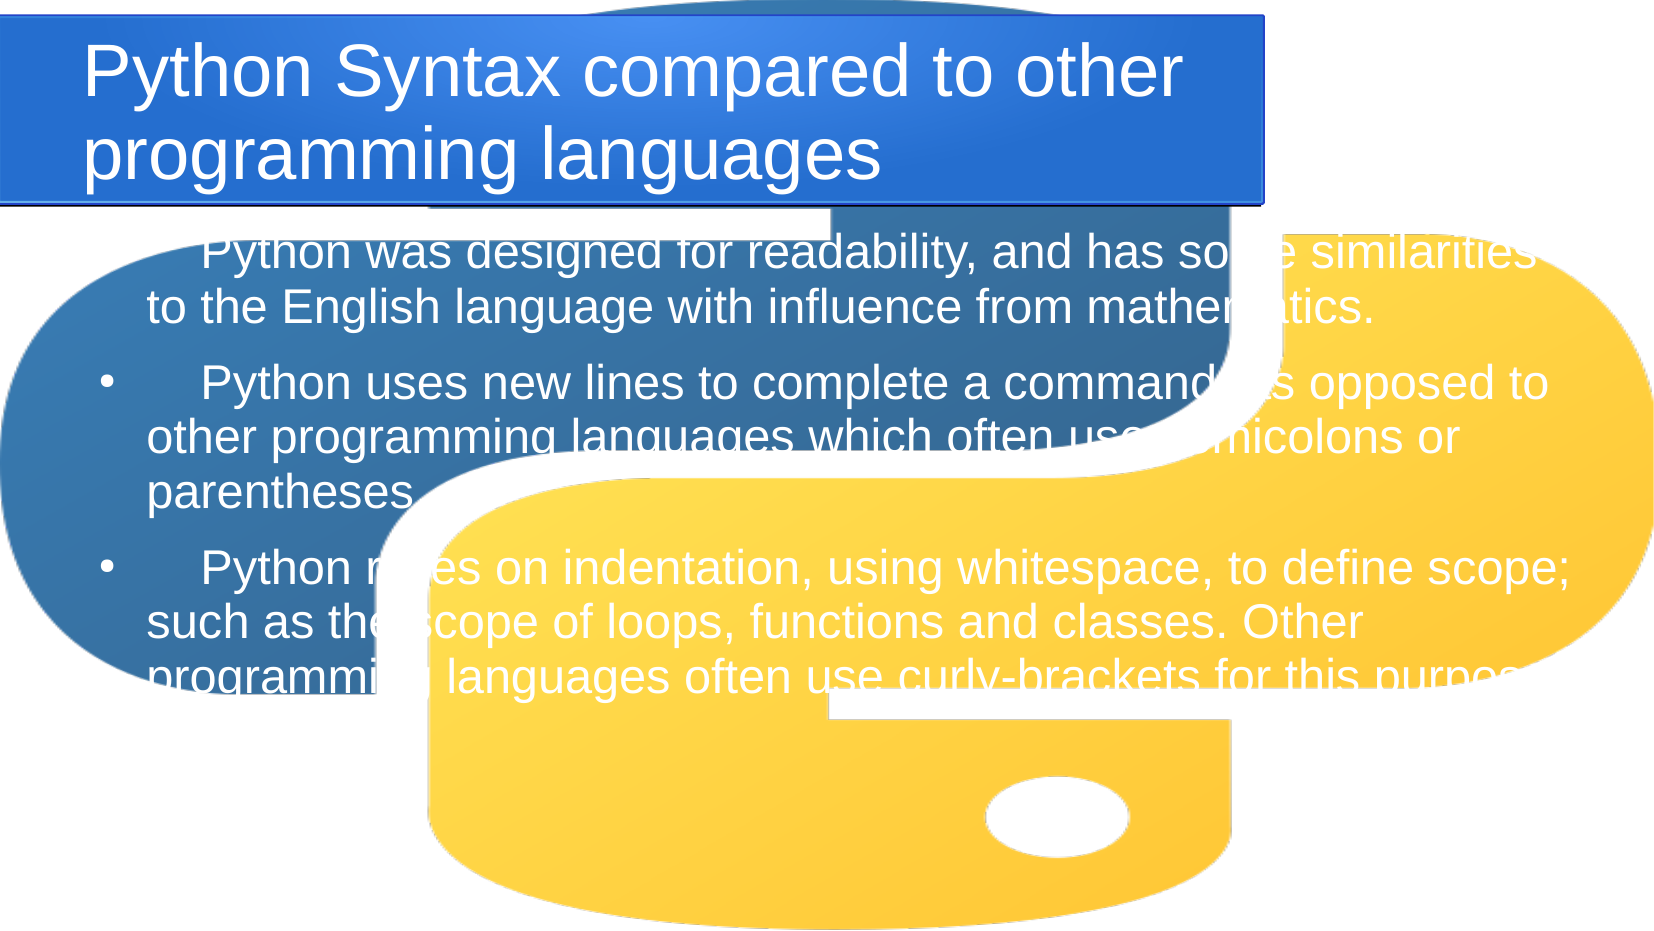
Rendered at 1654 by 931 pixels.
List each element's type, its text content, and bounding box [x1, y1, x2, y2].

picture [0, 0, 1654, 931]
list Python was designed for readability, and has some similarities to the English language with influence from mathematics. Python uses new lines to complete a command, as opposed to other programming languages which often use semicolons or parentheses. Python relies on indentation, using whitespace, to define scope; such as the scope of loops, functions and classes. Other programming languages often use curly-brackets for this purpose. [82, 224, 1571, 764]
title Python Syntax compared to other programming languages [82, 29, 1235, 196]
